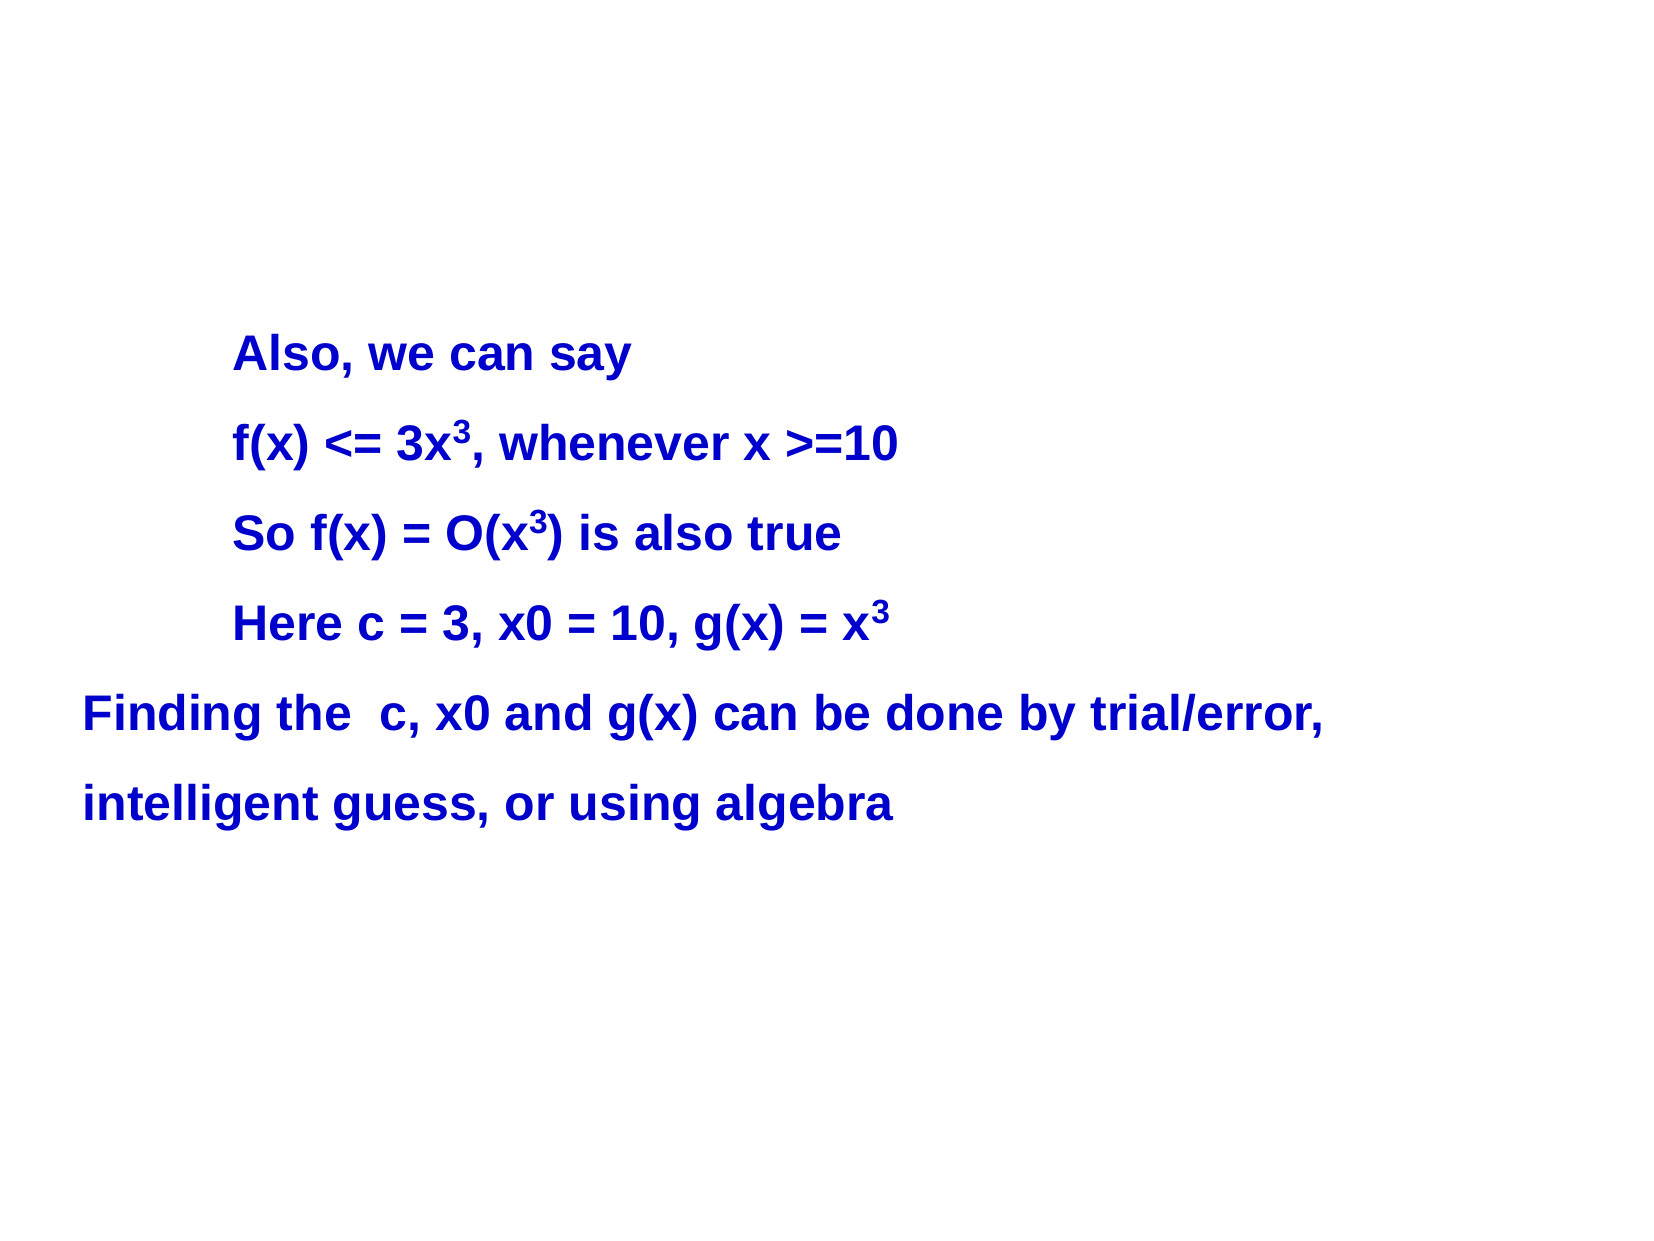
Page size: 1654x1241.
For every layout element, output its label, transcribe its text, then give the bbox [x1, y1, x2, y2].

list Also, we can say f(x) <= 3x3, whenever x >=10 So f(x) = O(x3) is also true Here c = 3, x0 = 10, g(x) = x3 Finding the c, x0 and g(x) can be done by trial/error, intelligent guess, or using algebra [82, 290, 1571, 1010]
